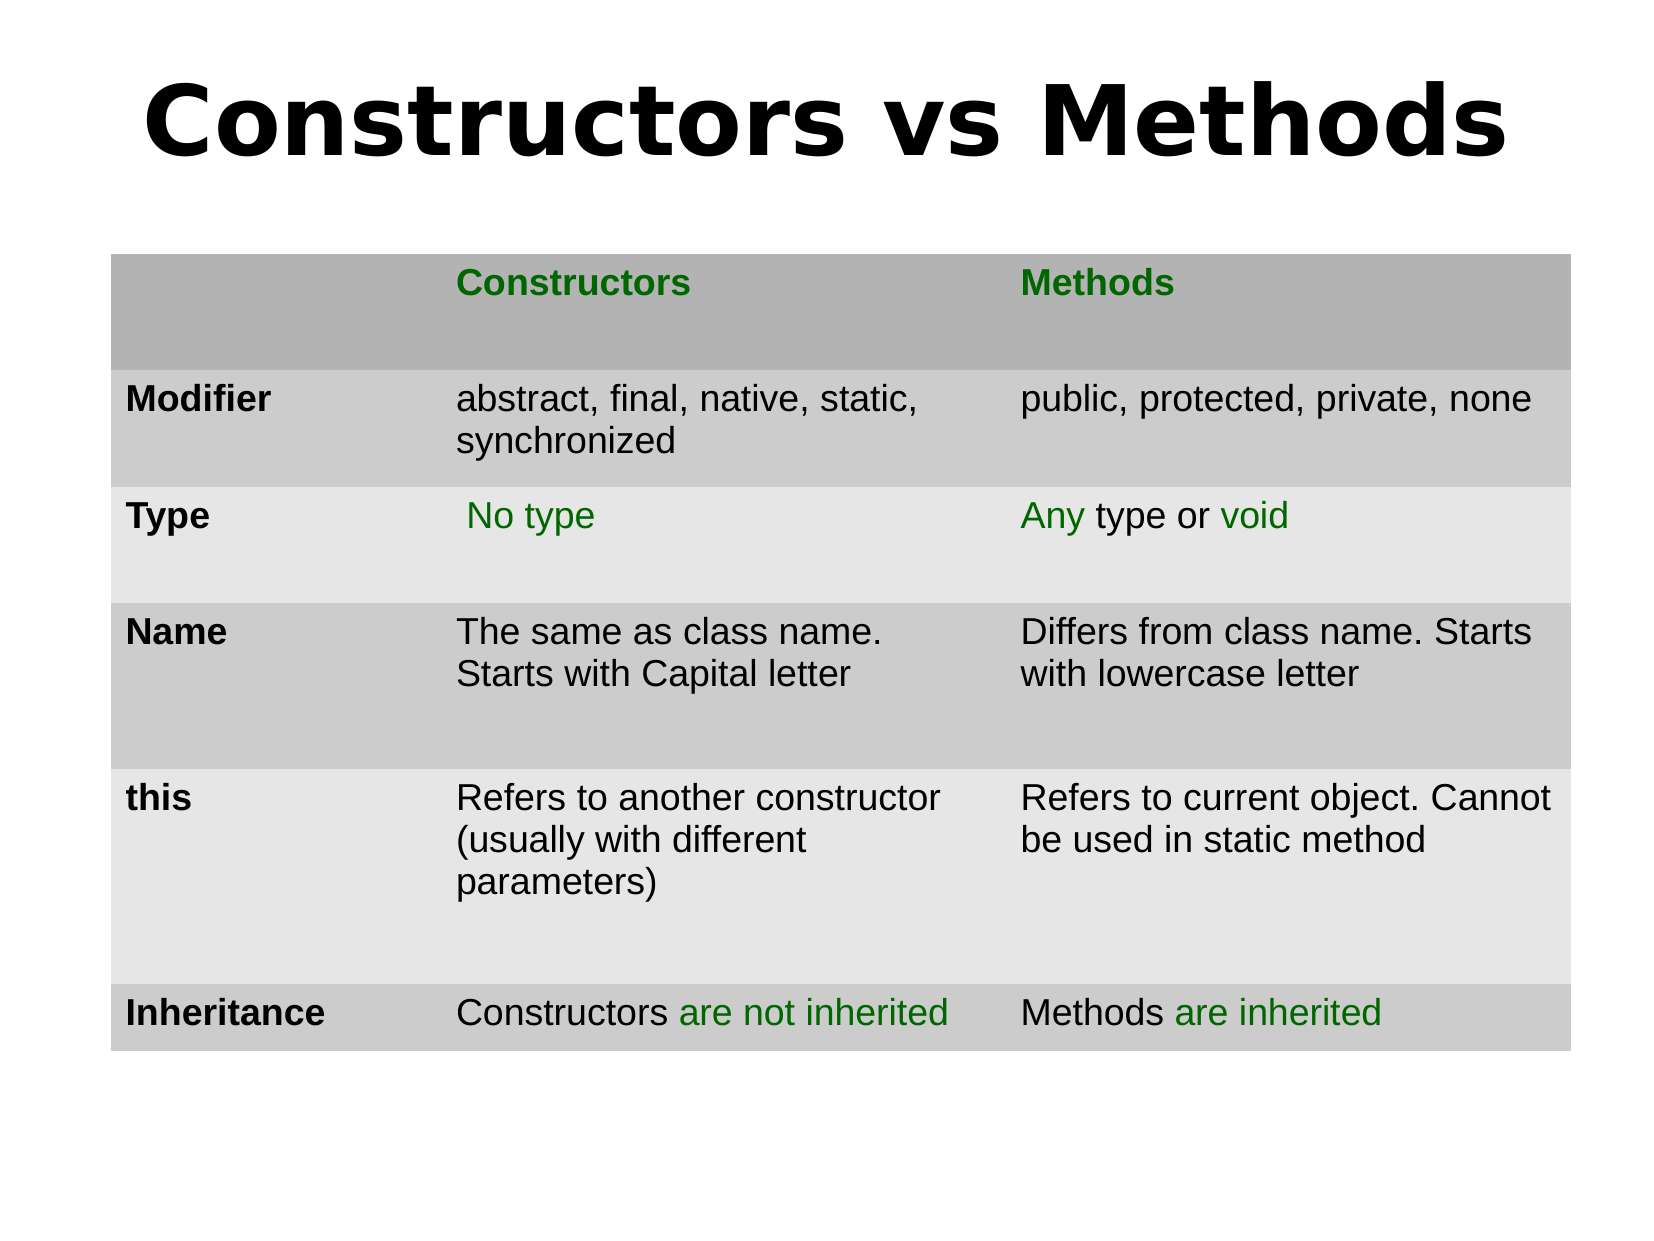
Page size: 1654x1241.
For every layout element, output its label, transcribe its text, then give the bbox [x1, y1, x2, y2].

table_header Methods [1006, 254, 1571, 370]
table_cell Constructors are not inherited [441, 984, 1006, 1051]
table_cell No type [441, 487, 1006, 603]
table_cell Type [111, 487, 441, 603]
table_header [111, 254, 441, 370]
table_header Constructors [441, 254, 1006, 370]
table_cell Differs from class name. Starts with lowercase letter [1006, 603, 1571, 769]
table_cell Refers to current object. Cannot be used in static method [1006, 769, 1571, 984]
table_cell Any type or void [1006, 487, 1571, 603]
table_cell Inheritance [111, 984, 441, 1051]
title Constructors vs Methods [82, 8, 1571, 236]
table_cell public, protected, private, none [1006, 370, 1571, 487]
table_cell abstract, final, native, static, synchronized [441, 370, 1006, 487]
table_cell Name [111, 603, 441, 769]
table_cell The same as class name. Starts with Capital letter [441, 603, 1006, 769]
table_cell Methods are inherited [1006, 984, 1571, 1051]
table_cell Modifier [111, 370, 441, 487]
table_cell Refers to another constructor (usually with different parameters) [441, 769, 1006, 984]
table_cell this [111, 769, 441, 984]
